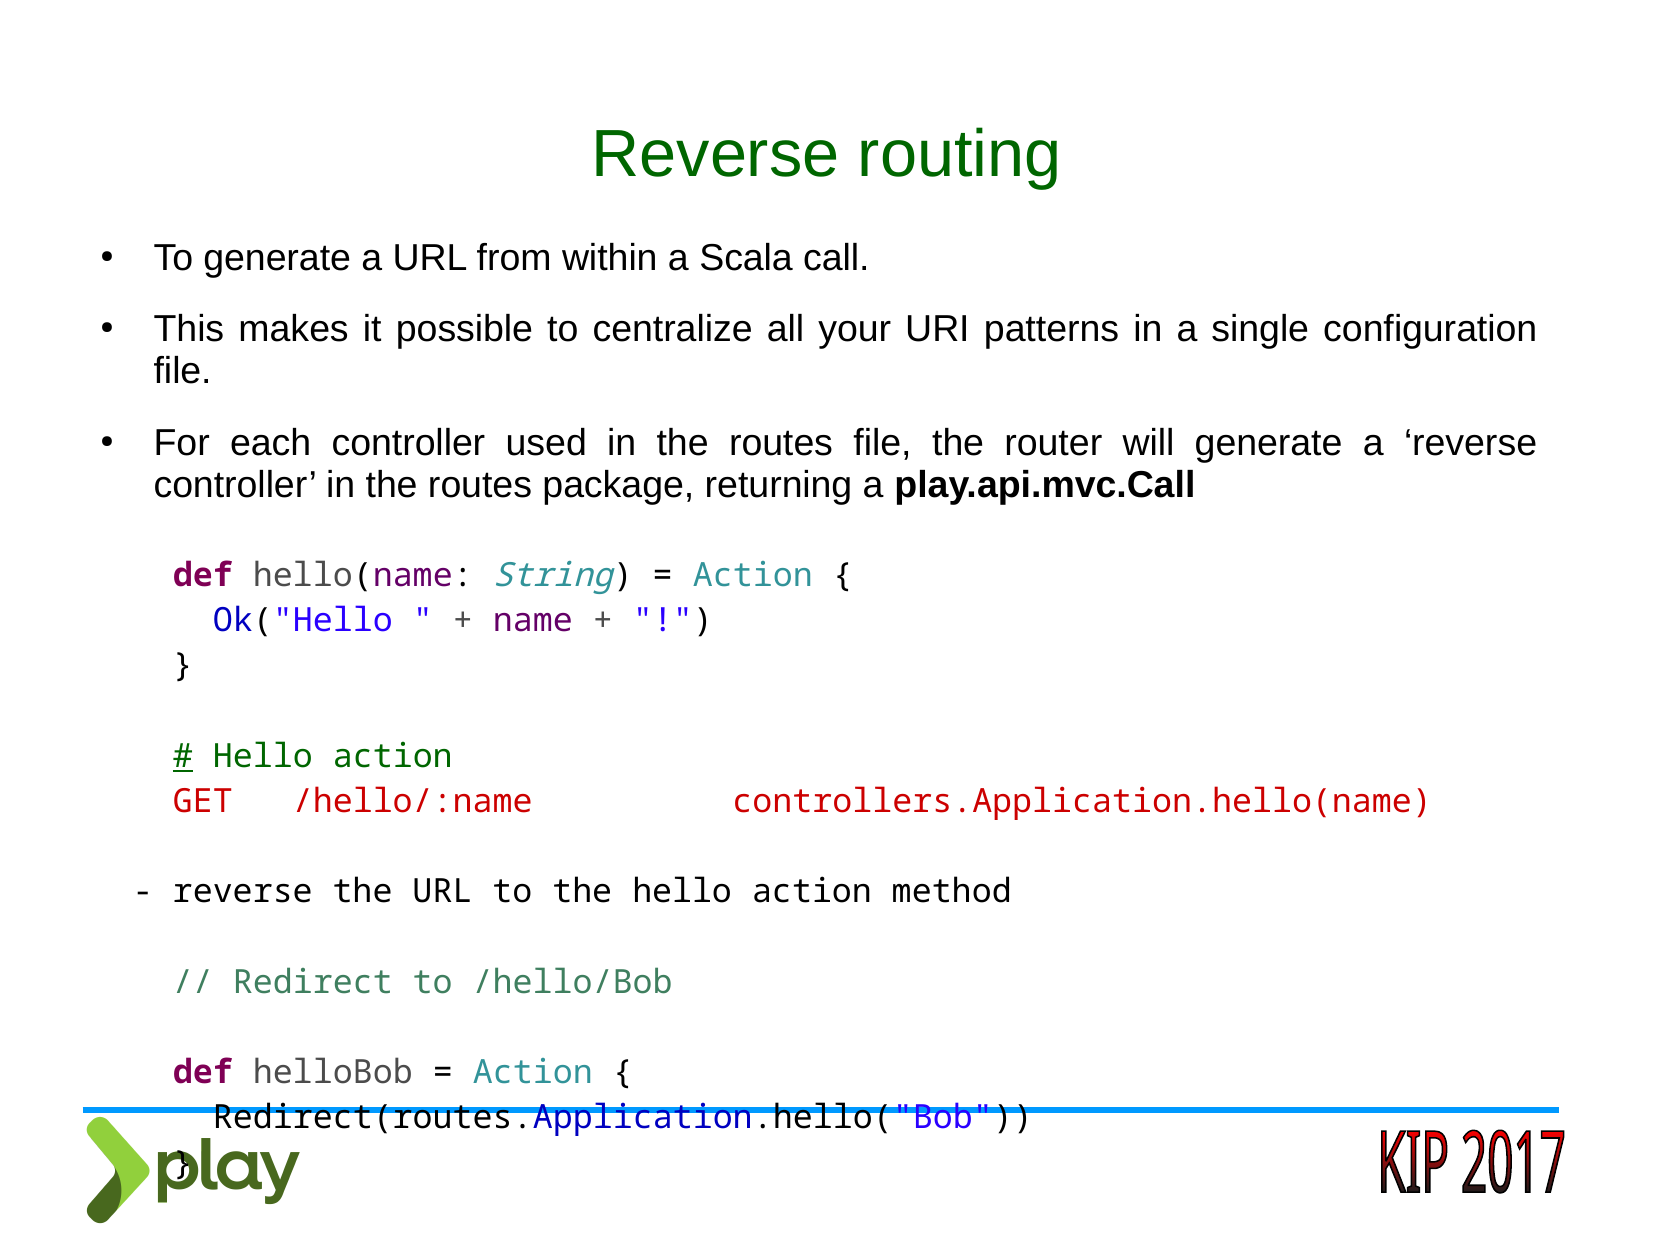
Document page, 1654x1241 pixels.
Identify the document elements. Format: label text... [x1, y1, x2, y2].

picture [73, 1111, 308, 1229]
picture [218, 1111, 226, 1116]
picture [303, 1112, 308, 1126]
text_box def hello(name: String) = Action { Ok("Hello " + name + "!") } # Hello action GET /hello/:name controllers.Application.hello(name) - reverse the URL to the hello action method // Redirect to /hello/Bob def helloBob = Action { Redirect(routes.Application.hello("Bob")) } [118, 543, 1551, 1098]
title Reverse routing [82, 49, 1571, 257]
picture [237, 1112, 247, 1117]
picture [257, 1112, 266, 1126]
list To generate a URL from within a Scala call. This makes it possible to centralize all your URI patterns in a single configuration file. For each controller used in the routes file, the router will generate a ‘reverse controller’ in the routes package, returning a play.api.mvc.Call [82, 236, 1538, 520]
